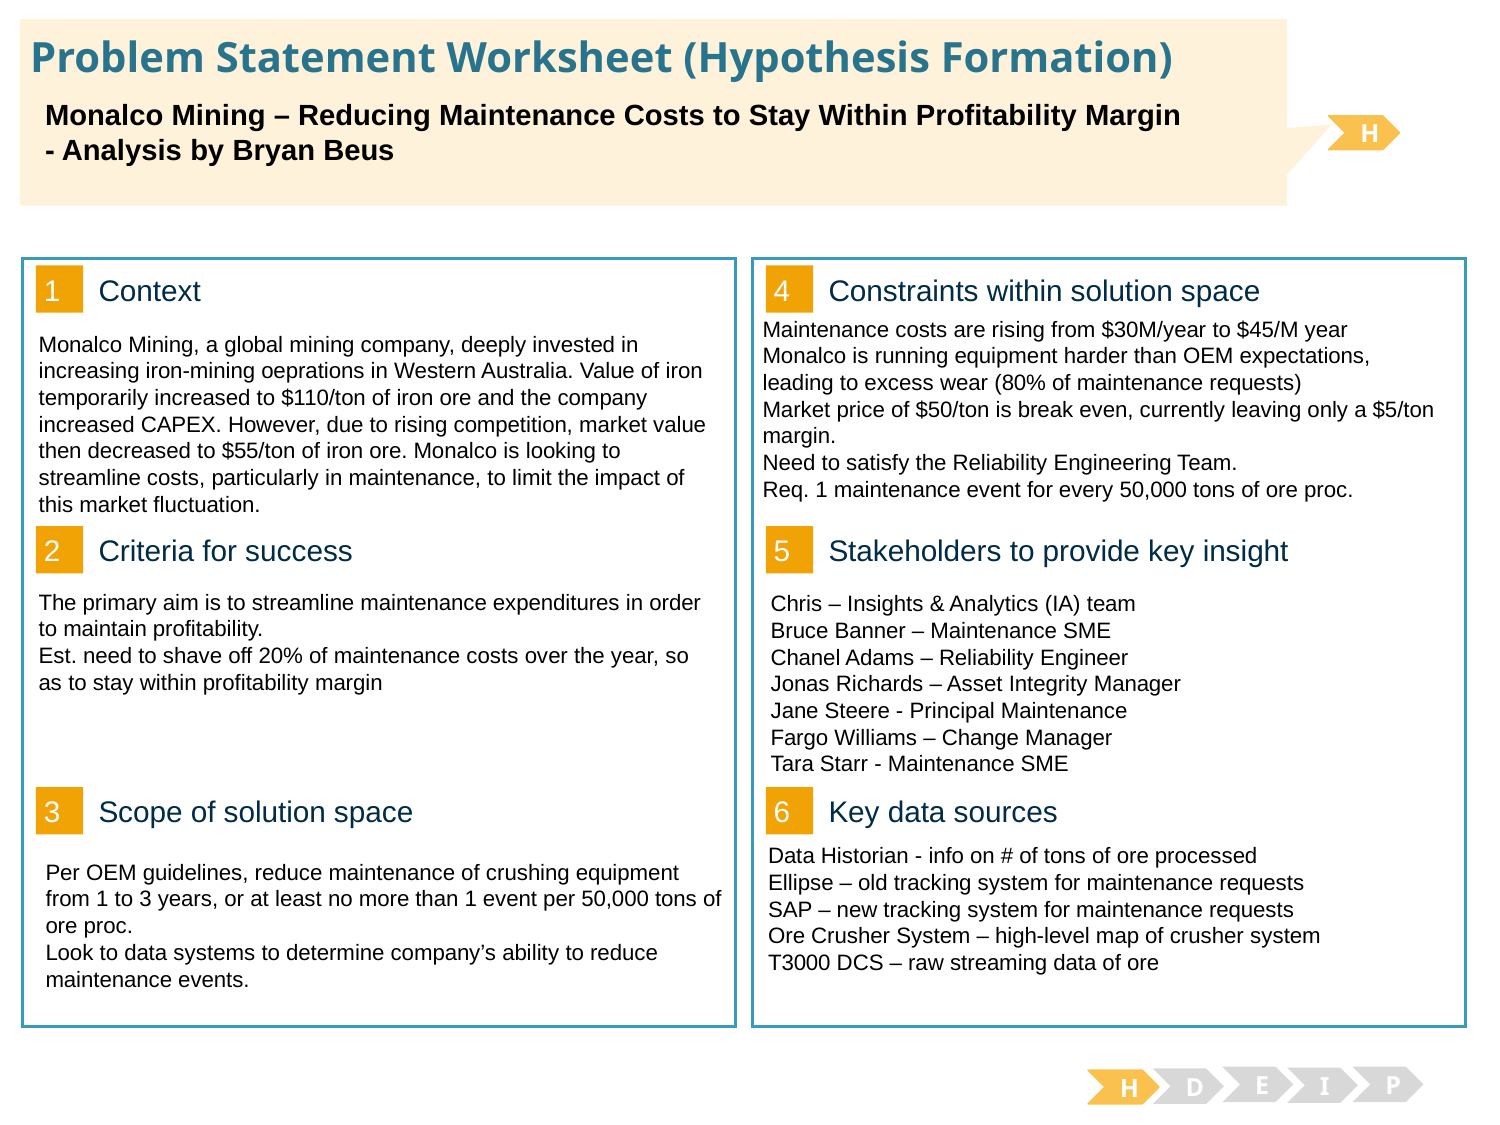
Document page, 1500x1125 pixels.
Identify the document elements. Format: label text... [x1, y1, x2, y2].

text_box Constraints within solution space [828, 270, 1419, 307]
text_box Monalco Mining – Reducing Maintenance Costs to Stay Within Profitability Margin - Analysis by Bryan Beus [30, 88, 1439, 170]
text_box 3 [35, 812, 84, 835]
text_box 5 [765, 526, 814, 574]
text_box [752, 258, 1466, 1027]
text_box Criteria for success [98, 531, 689, 569]
text_box Maintenance costs are rising from $30M/year to $45/M year Monalco is running equipment harder than OEM expectations, leading to excess wear (80% of maintenance requests) Market price of $50/ton is break even, currently leaving only a $5/ton margin. Need to satisfy the Reliability Engineering Team. Req. 1 maintenance event for every 50,000 tons of ore proc. [747, 307, 1458, 526]
text_box P [1352, 1066, 1424, 1103]
text_box 4 [765, 265, 814, 307]
text_box Per OEM guidelines, reduce maintenance of crushing equipment from 1 to 3 years, or at least no more than 1 event per 50,000 tons of ore proc. Look to data systems to determine company’s ability to reduce maintenance events. [30, 850, 740, 974]
text_box Stakeholders to provide key insight [828, 531, 1419, 569]
text_box Context [98, 270, 689, 308]
text_box Monalco Mining, a global mining company, deeply invested in increasing iron-mining oeprations in Western Australia. Value of iron temporarily increased to $110/ton of iron ore and the company increased CAPEX. However, due to rising competition, market value then decreased to $55/ton of iron ore. Monalco is looking to streamline costs, particularly in maintenance, to limit the impact of this market fluctuation. [23, 322, 733, 527]
text_box I [1287, 1067, 1358, 1103]
text_box 2 [35, 527, 84, 574]
text_box [893, 760, 899, 768]
text_box H [1088, 1070, 1159, 1104]
text_box [19, 19, 1292, 206]
title Problem Statement Worksheet (Hypothesis Formation) [30, 31, 1473, 82]
text_box Key data sources [828, 792, 1419, 830]
text_box [1041, 760, 1047, 768]
text_box E [1222, 1066, 1294, 1103]
text_box The primary aim is to streamline maintenance expenditures in order to maintain profitability. Est. need to shave off 20% of maintenance costs over the year, so as to stay within profitability margin [23, 580, 733, 812]
text_box Data Historian - info on # of tons of ore processed Ellipse – old tracking system for maintenance requests SAP – new tracking system for maintenance requests Ore Crusher System – high-level map of crusher system T3000 DCS – raw streaming data of ore [753, 834, 1463, 1012]
text_box 1 [35, 265, 84, 313]
text_box D [1152, 1068, 1224, 1104]
text_box 6 [765, 787, 814, 834]
text_box [22, 258, 736, 1027]
text_box Scope of solution space [98, 812, 689, 829]
text_box Chris – Insights & Analytics (IA) team Bruce Banner – Maintenance SME Chanel Adams – Reliability Engineer Jonas Richards – Asset Integrity Manager Jane Steere - Principal Maintenance Fargo Williams – Change Manager Tara Starr - Maintenance SME [755, 581, 1466, 760]
